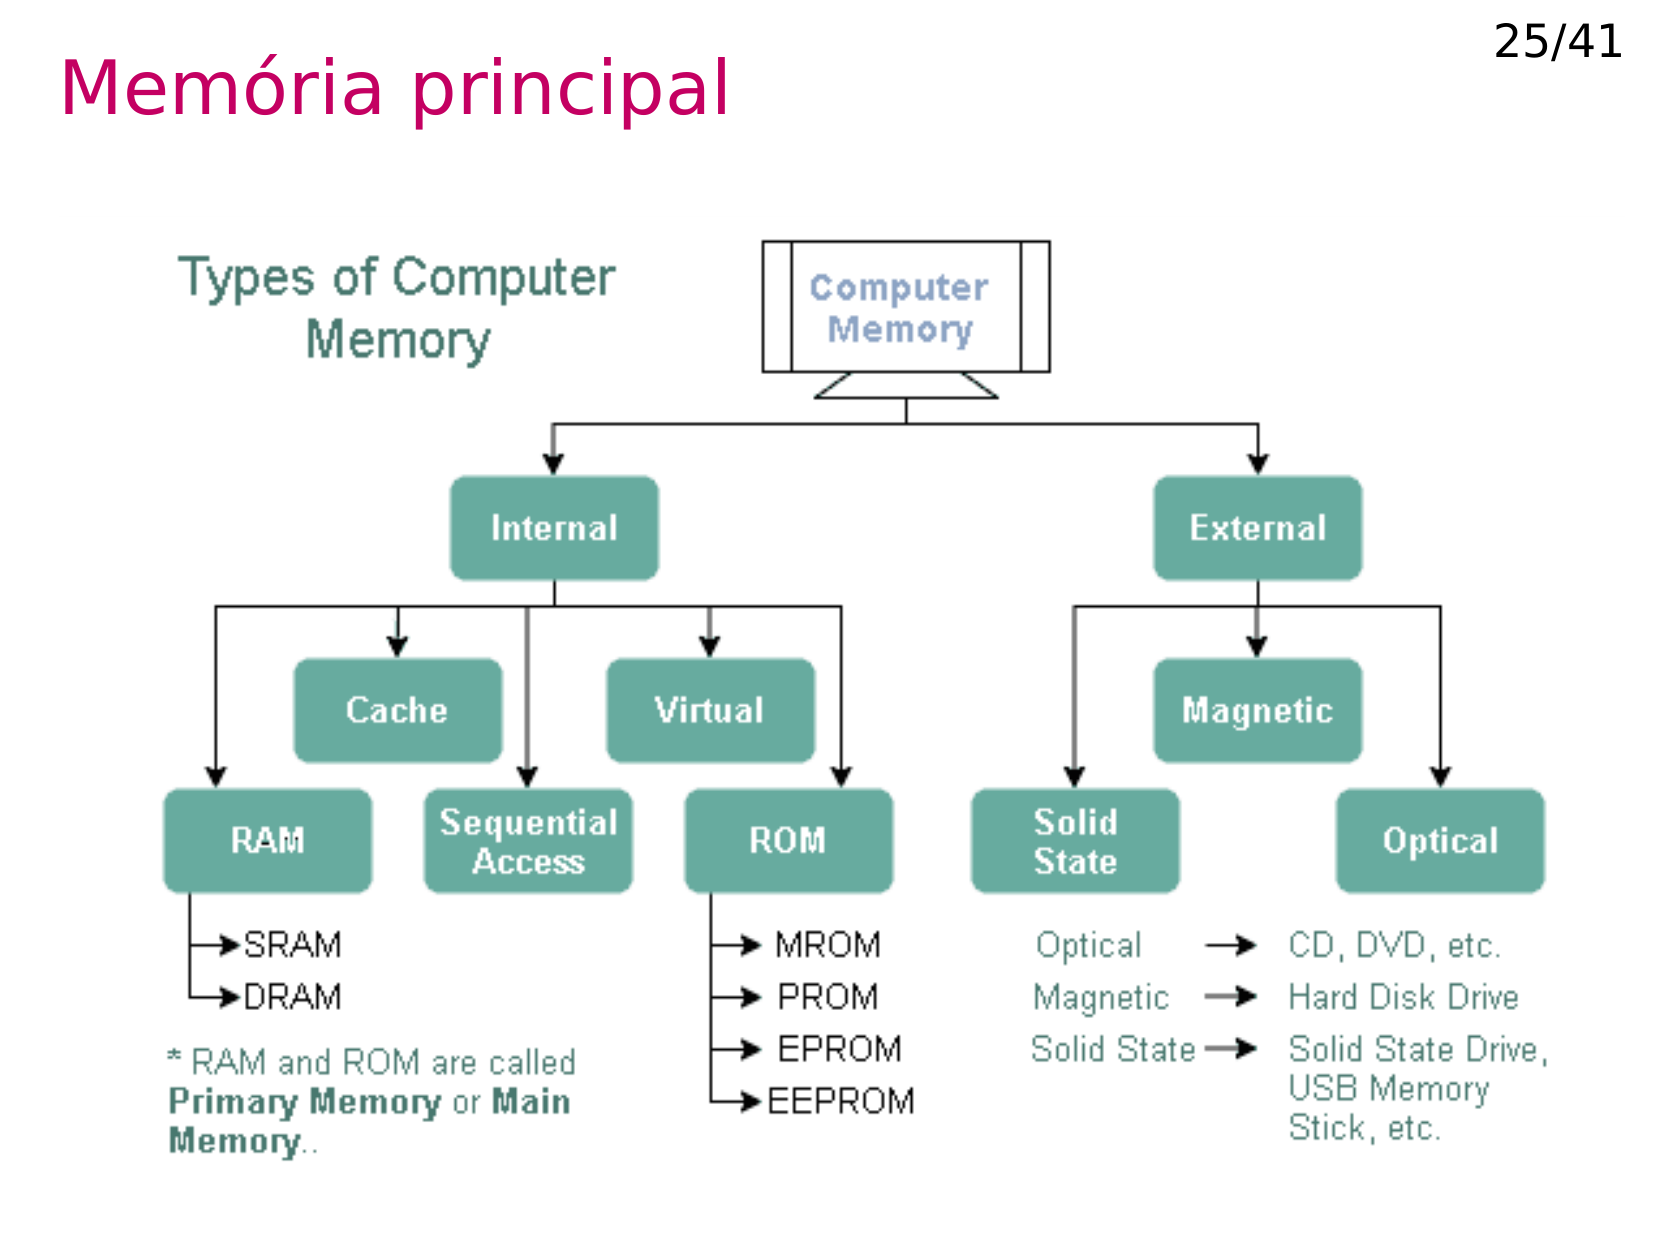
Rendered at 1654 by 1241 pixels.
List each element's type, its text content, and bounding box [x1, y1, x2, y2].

title Memória principal [59, 29, 1625, 148]
picture [59, 215, 1625, 1182]
